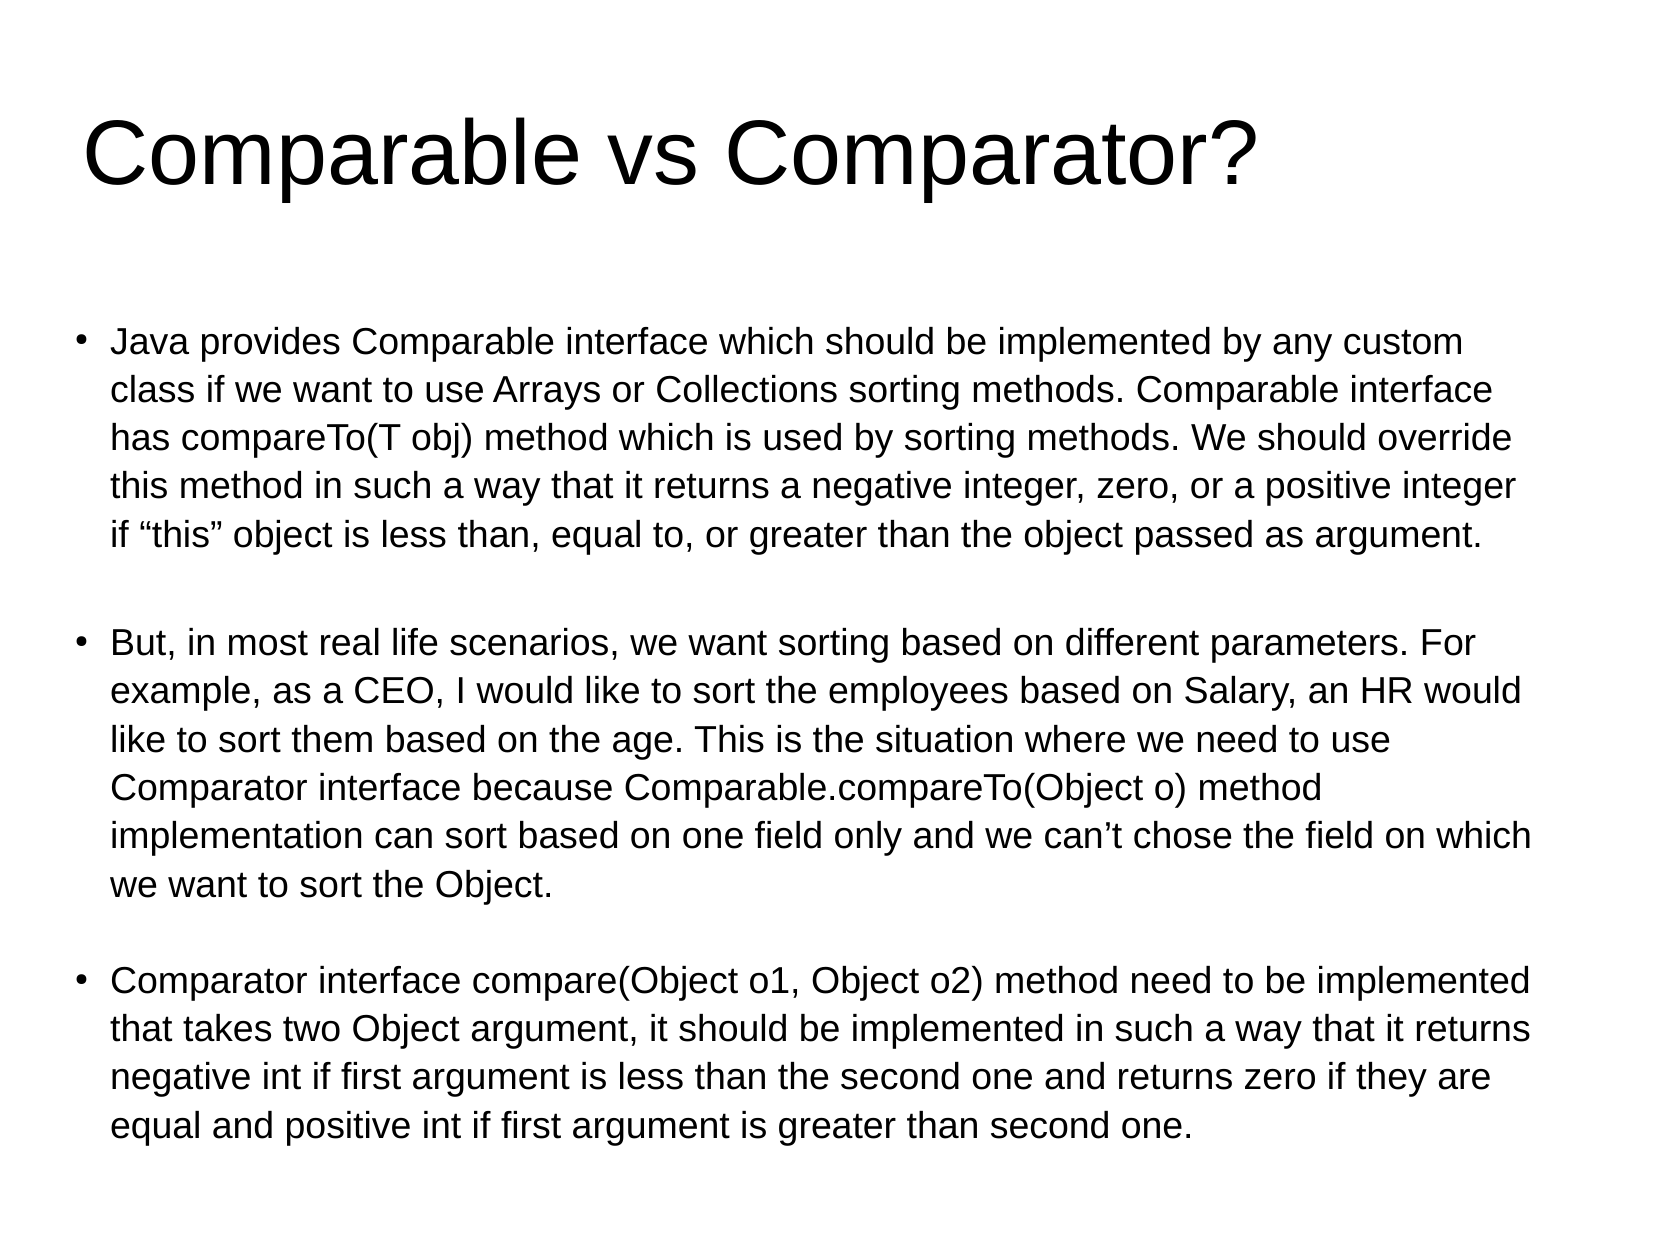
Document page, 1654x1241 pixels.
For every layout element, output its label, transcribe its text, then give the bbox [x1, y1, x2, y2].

title [82, 242, 1571, 451]
text_box Java provides Comparable interface which should be implemented by any custom class if we want to use Arrays or Collections sorting methods. Comparable interface has compareTo(T obj) method which is used by sorting methods. We should override this method in such a way that it returns a negative integer, zero, or a positive integer if “this” object is less than, equal to, or greater than the object passed as argument. But, in most real life scenarios, we want sorting based on different parameters. For example, as a CEO, I would like to sort the employees based on Salary, an HR would like to sort them based on the age. This is the situation where we need to use Comparator interface because Comparable.compareTo(Object o) method implementation can sort based on one field only and we can’t chose the field on which we want to sort the Object. Comparator interface compare(Object o1, Object o2) method need to be implemented that takes two Object argument, it should be implemented in such a way that it returns negative int if first argument is less than the second one and returns zero if they are equal and positive int if first argument is greater than second one. [60, 306, 1561, 1216]
title Comparable vs Comparator? [82, 49, 1571, 242]
